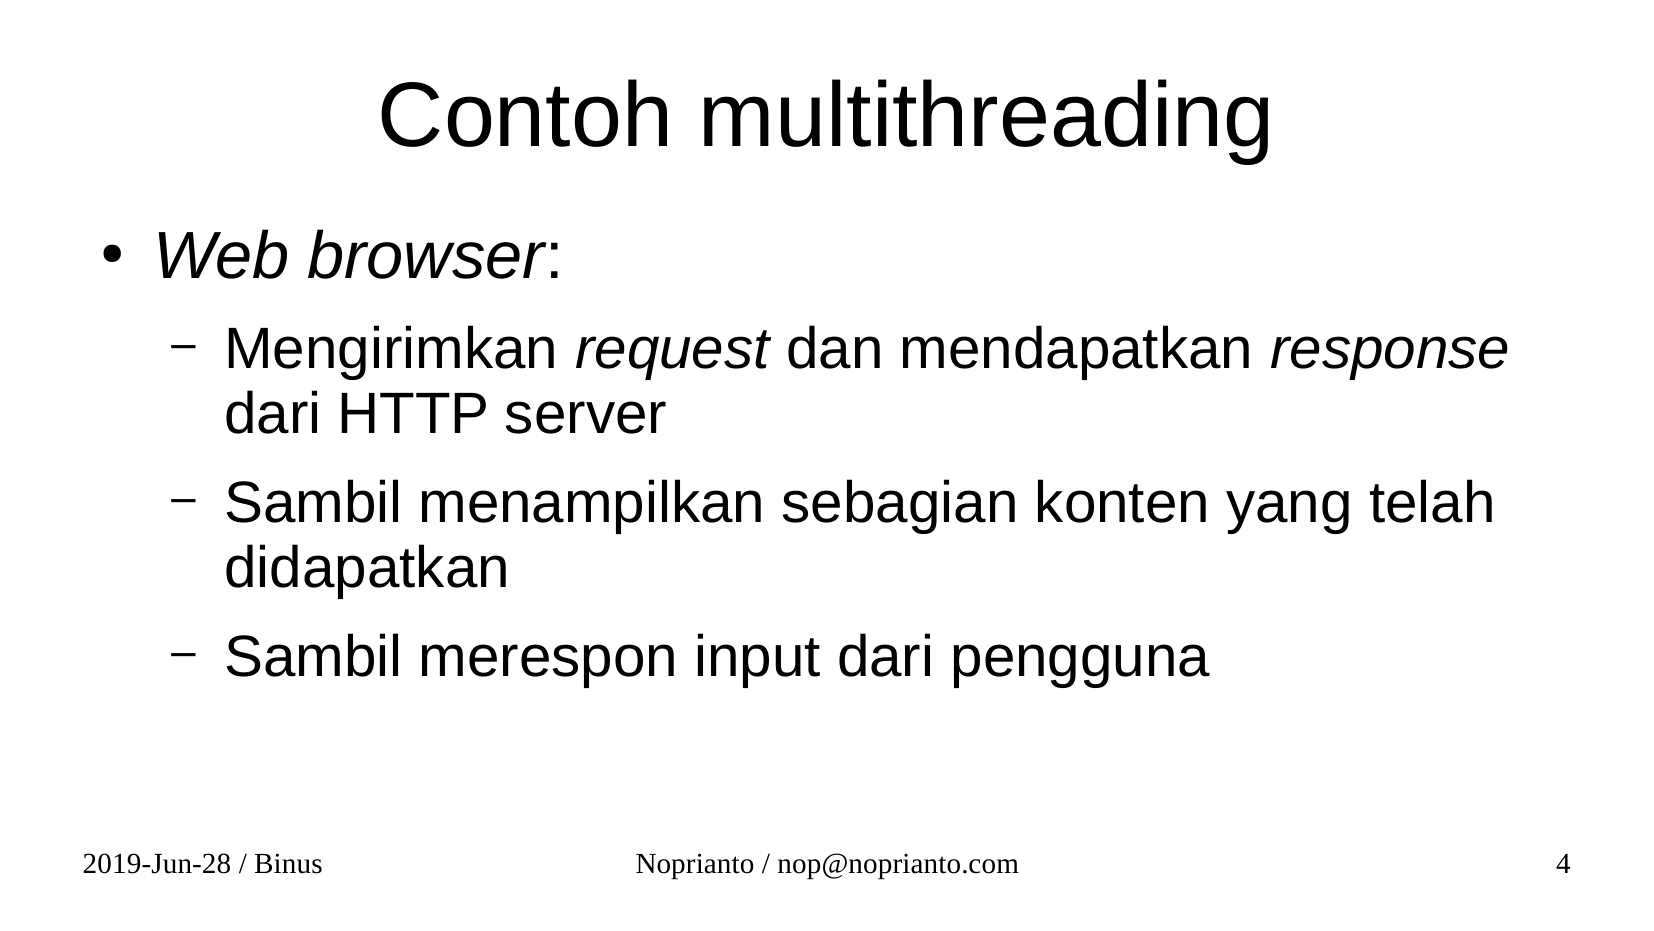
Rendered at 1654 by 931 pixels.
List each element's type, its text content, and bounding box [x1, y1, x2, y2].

title Contoh multithreading [82, 37, 1571, 193]
list Web browser: Mengirimkan request dan mendapatkan response dari HTTP server Sambil menampilkan sebagian konten yang telah didapatkan Sambil merespon input dari pengguna [82, 217, 1571, 758]
